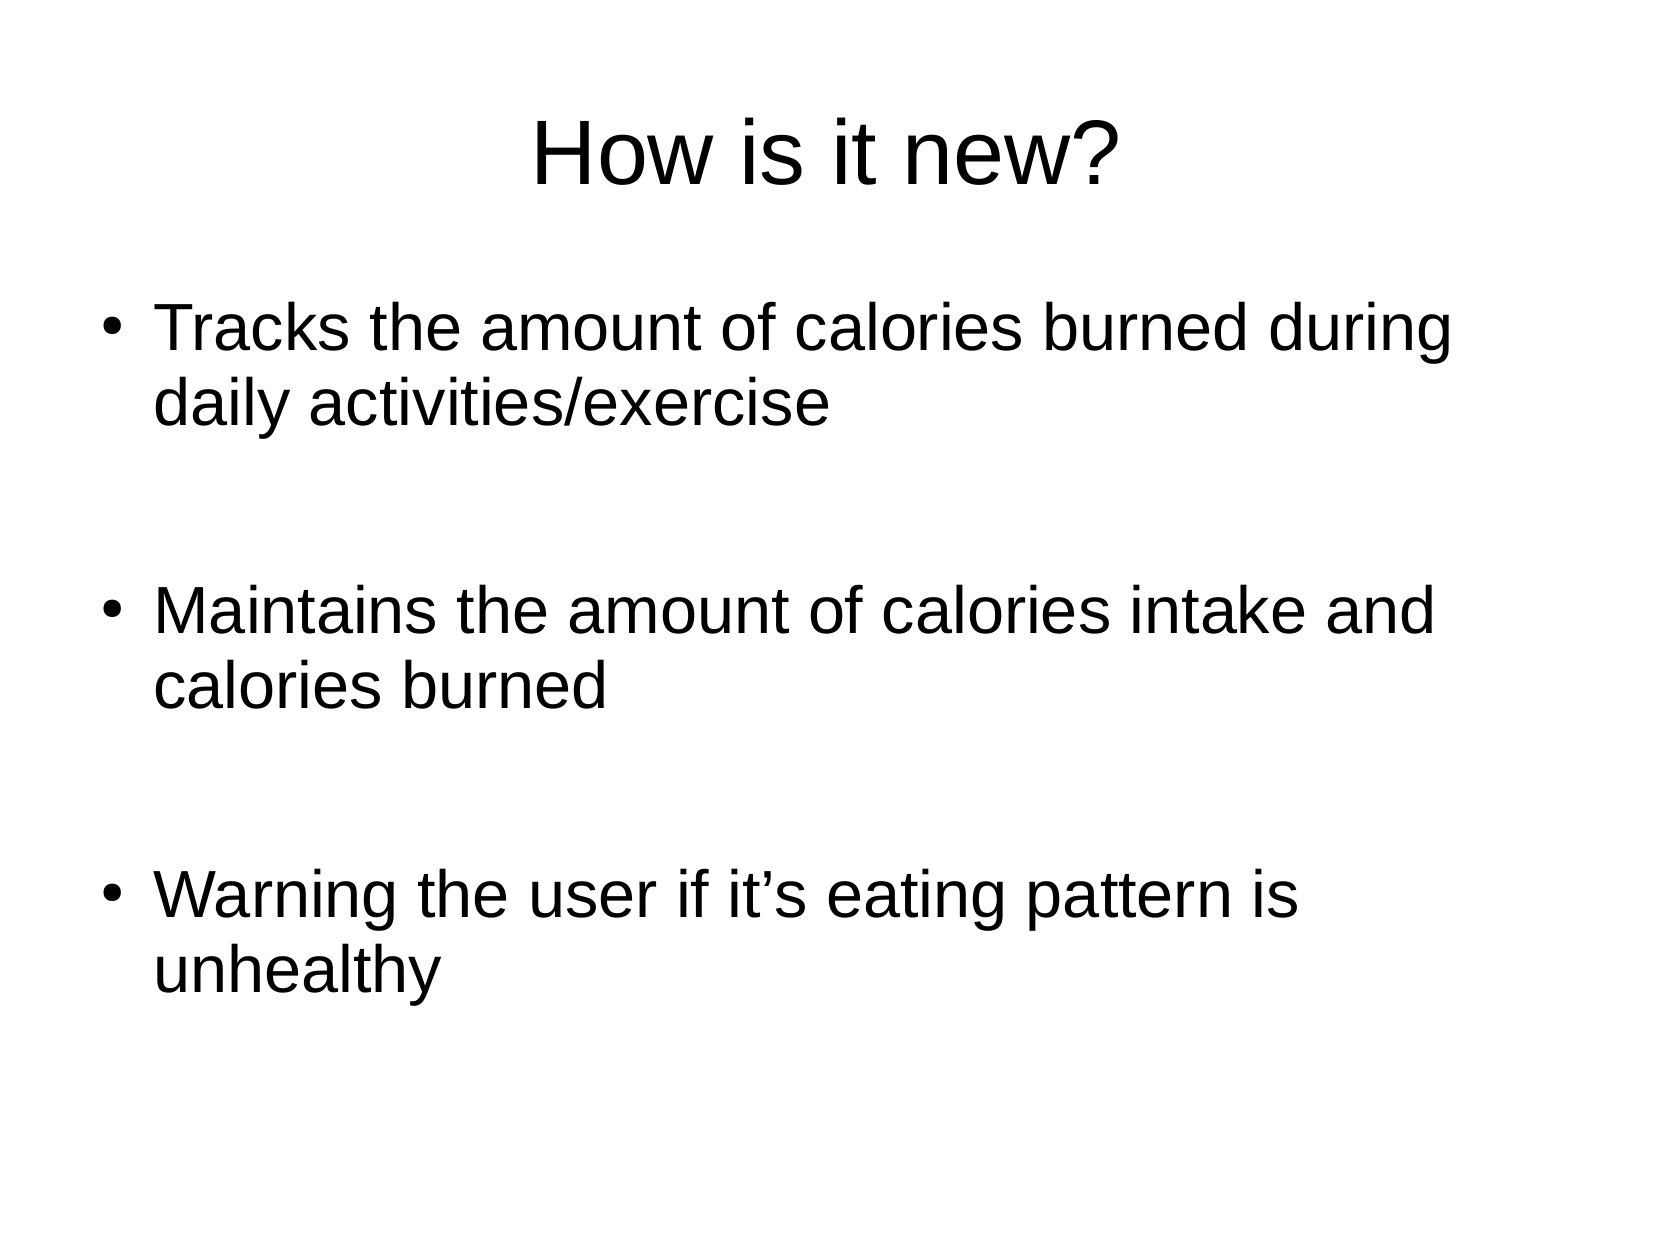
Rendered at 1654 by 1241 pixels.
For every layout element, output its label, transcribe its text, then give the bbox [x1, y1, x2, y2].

title How is it new? [82, 49, 1571, 257]
list Tracks the amount of calories burned during daily activities/exercise Maintains the amount of calories intake and calories burned Warning the user if it’s eating pattern is unhealthy [82, 290, 1571, 1010]
